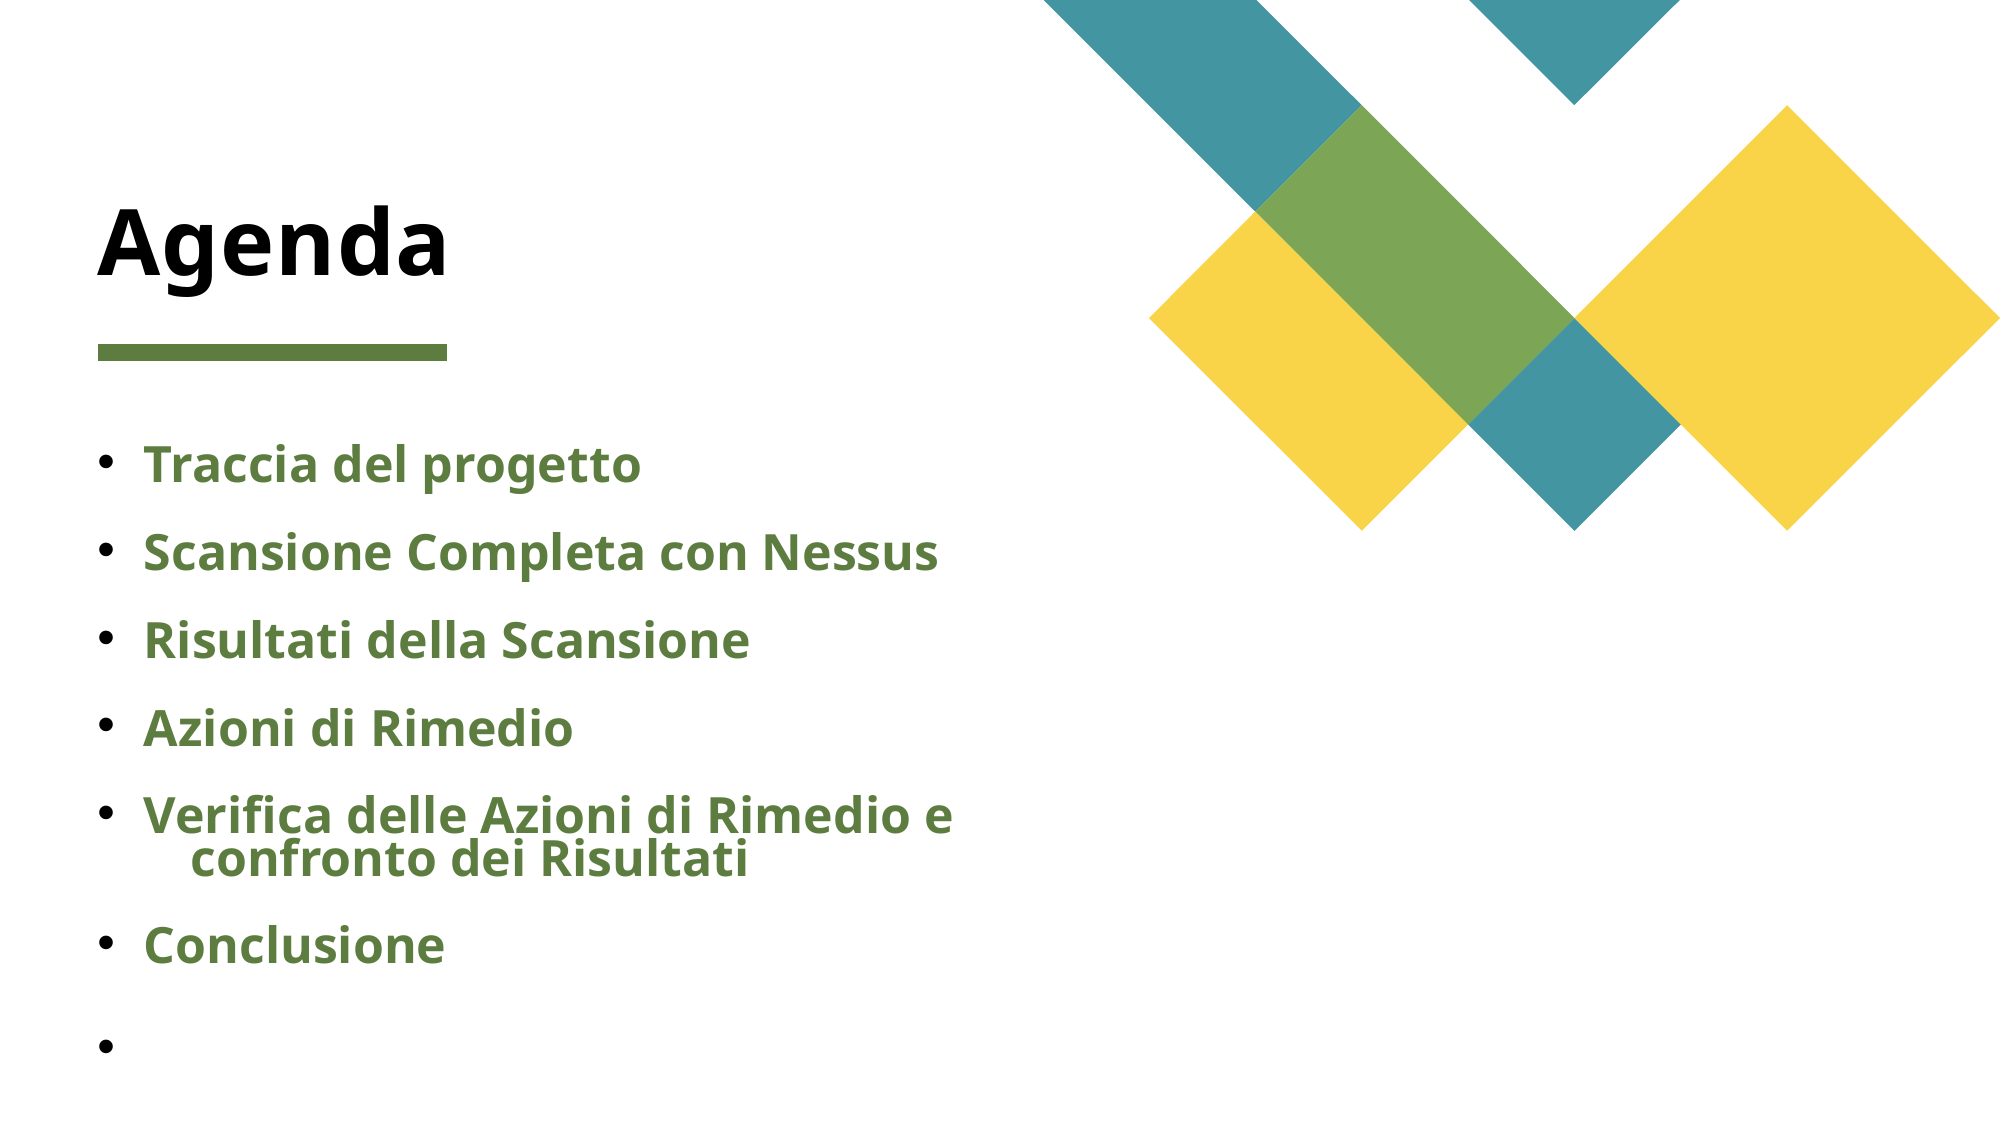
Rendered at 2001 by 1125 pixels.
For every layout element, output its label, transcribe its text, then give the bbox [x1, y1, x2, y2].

title Agenda [97, 31, 1211, 293]
list Traccia del progetto Scansione Completa con Nessus Risultati della Scansione Azioni di Rimedio Verifica delle Azioni di Rimedio e confronto dei Risultati Conclusione [97, 374, 1211, 1014]
